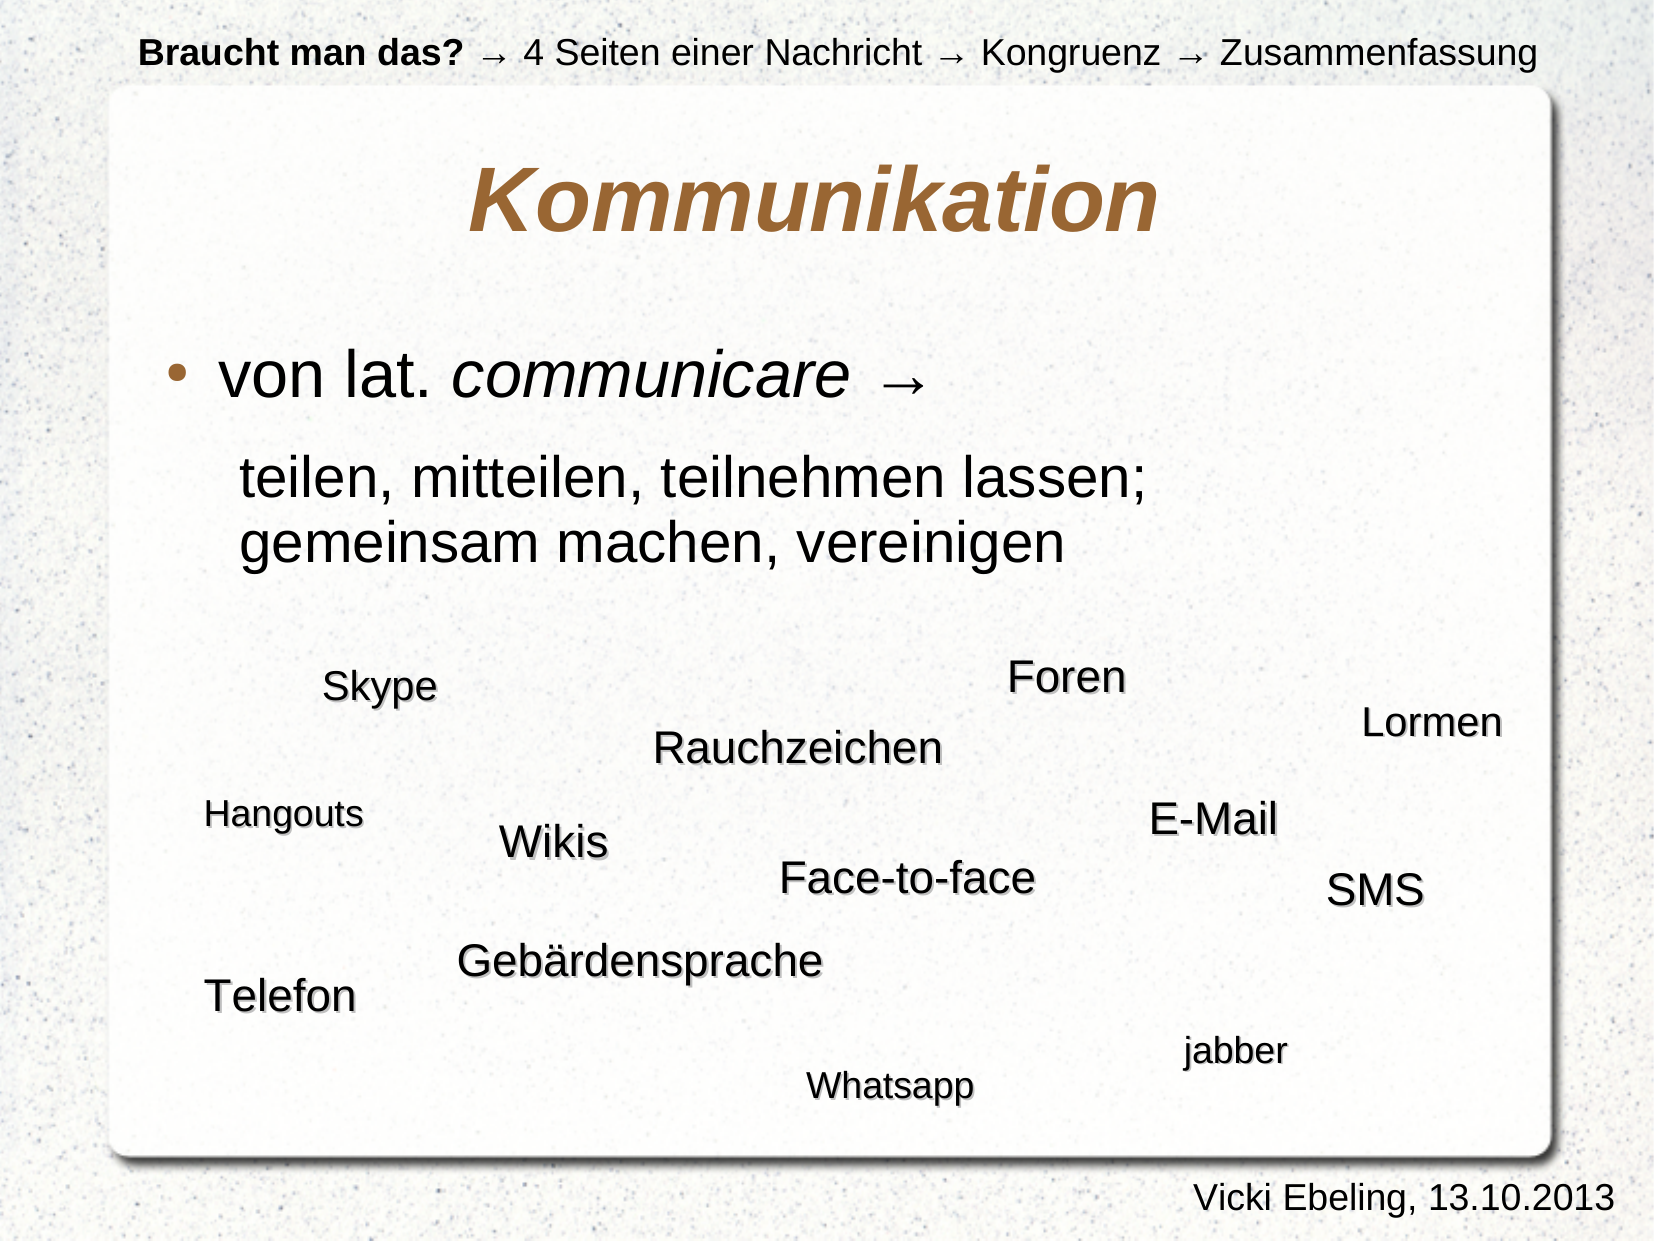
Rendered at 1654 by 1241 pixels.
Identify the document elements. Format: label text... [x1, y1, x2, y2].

text_box Gebärdensprache [441, 927, 839, 1027]
text_box SMS [1311, 856, 1440, 923]
picture [0, 0, 1654, 1241]
text_box Hangouts [188, 785, 379, 843]
text_box Vicki Ebeling, 13.10.2013 [1178, 1169, 1630, 1227]
text_box Telefon [189, 962, 372, 1029]
text_box jabber [1169, 1021, 1303, 1079]
text_box Wikis [484, 809, 624, 876]
text_box Whatsapp [791, 1057, 990, 1114]
text_box Lormen [1346, 690, 1518, 753]
text_box teilen, mitteilen, teilnehmen lassen; gemeinsam machen, vereinigen [224, 437, 1377, 582]
text_box Rauchzeichen [637, 714, 959, 781]
text_box E-Mail [1133, 785, 1294, 852]
text_box Skype [307, 655, 454, 717]
title Kommunikation [118, 96, 1536, 304]
list von lat. communicare → [147, 336, 1506, 1056]
text_box Foren [992, 643, 1142, 710]
text_box Braucht man das? → 4 Seiten einer Nachricht → Kongruenz → Zusammenfassung [123, 23, 1554, 81]
text_box Face-to-face [764, 844, 1052, 911]
